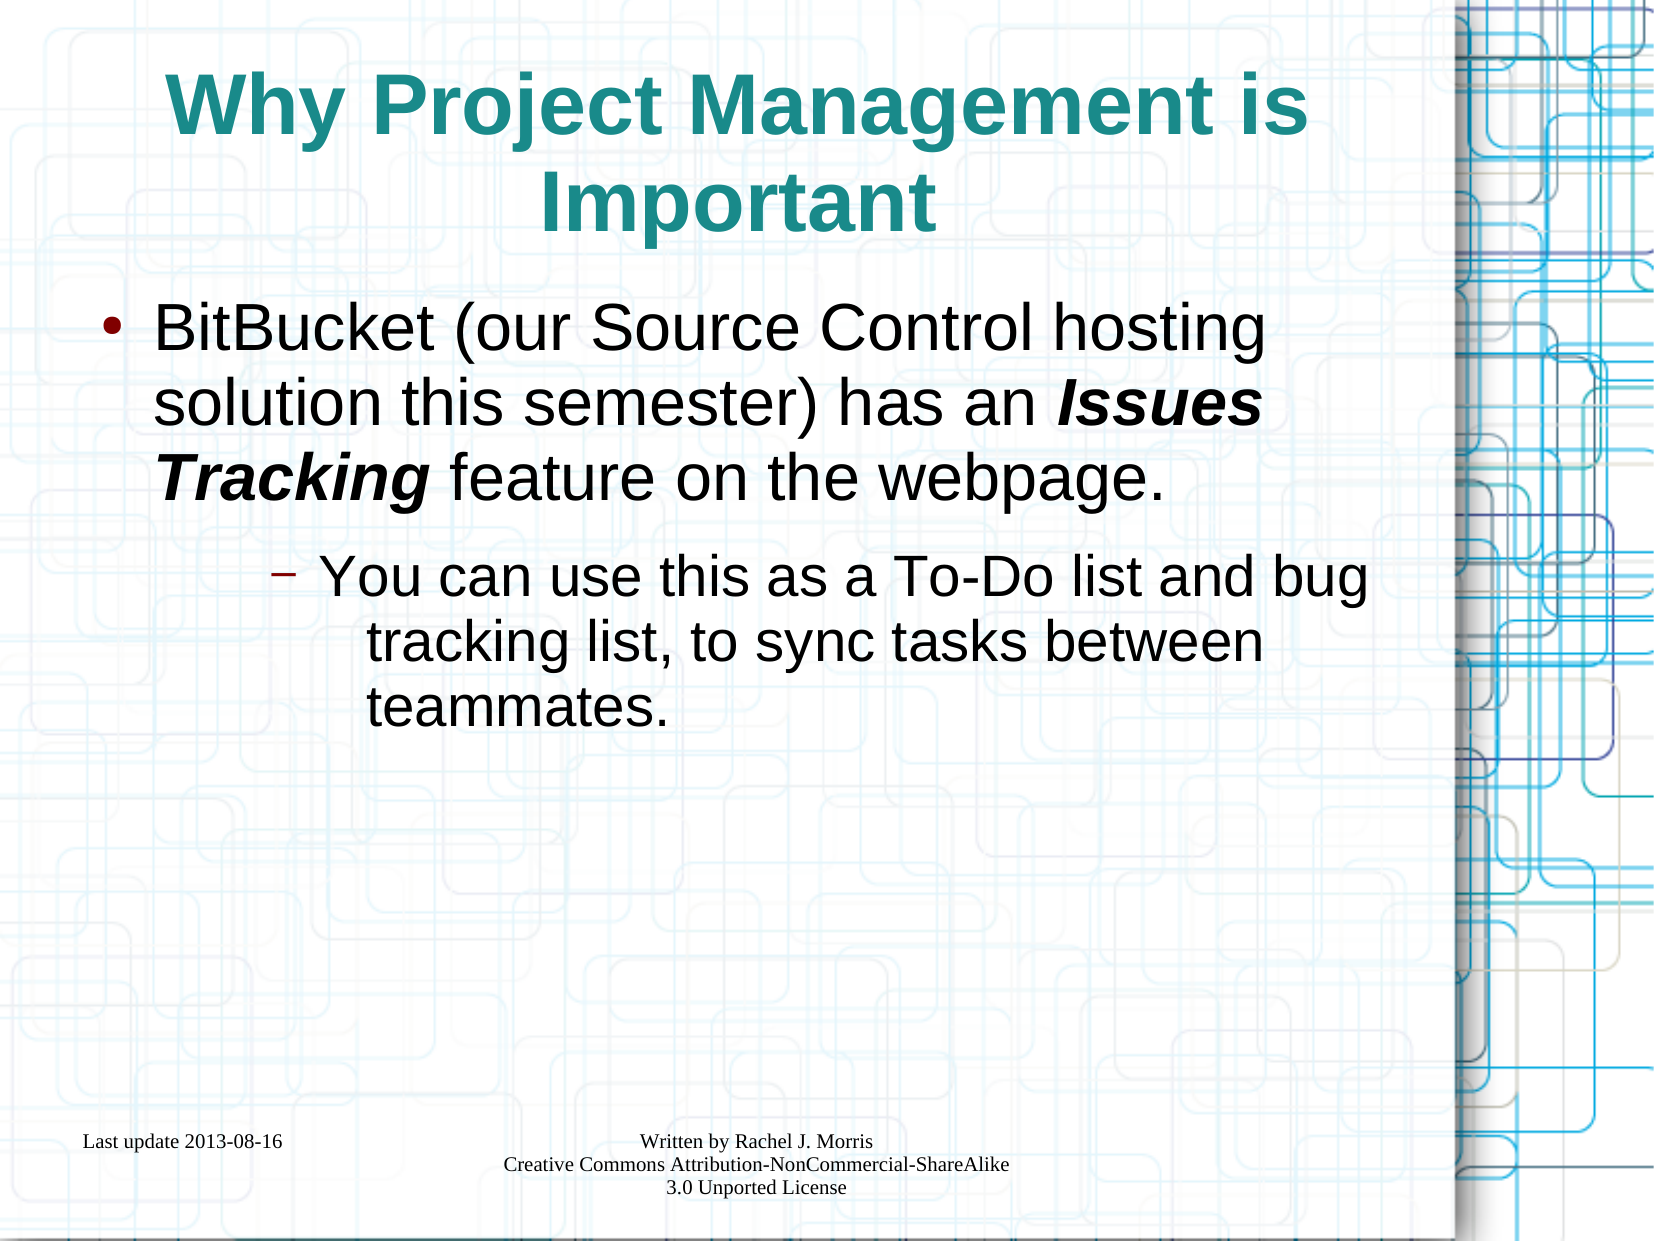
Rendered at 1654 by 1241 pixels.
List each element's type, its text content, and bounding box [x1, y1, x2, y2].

picture [0, 0, 1654, 1241]
list BitBucket (our Source Control hosting solution this semester) has an Issues Tracking feature on the webpage. You can use this as a To-Do list and bug tracking list, to sync tasks between teammates. [82, 290, 1418, 1010]
title Why Project Management is Important [59, 49, 1418, 257]
